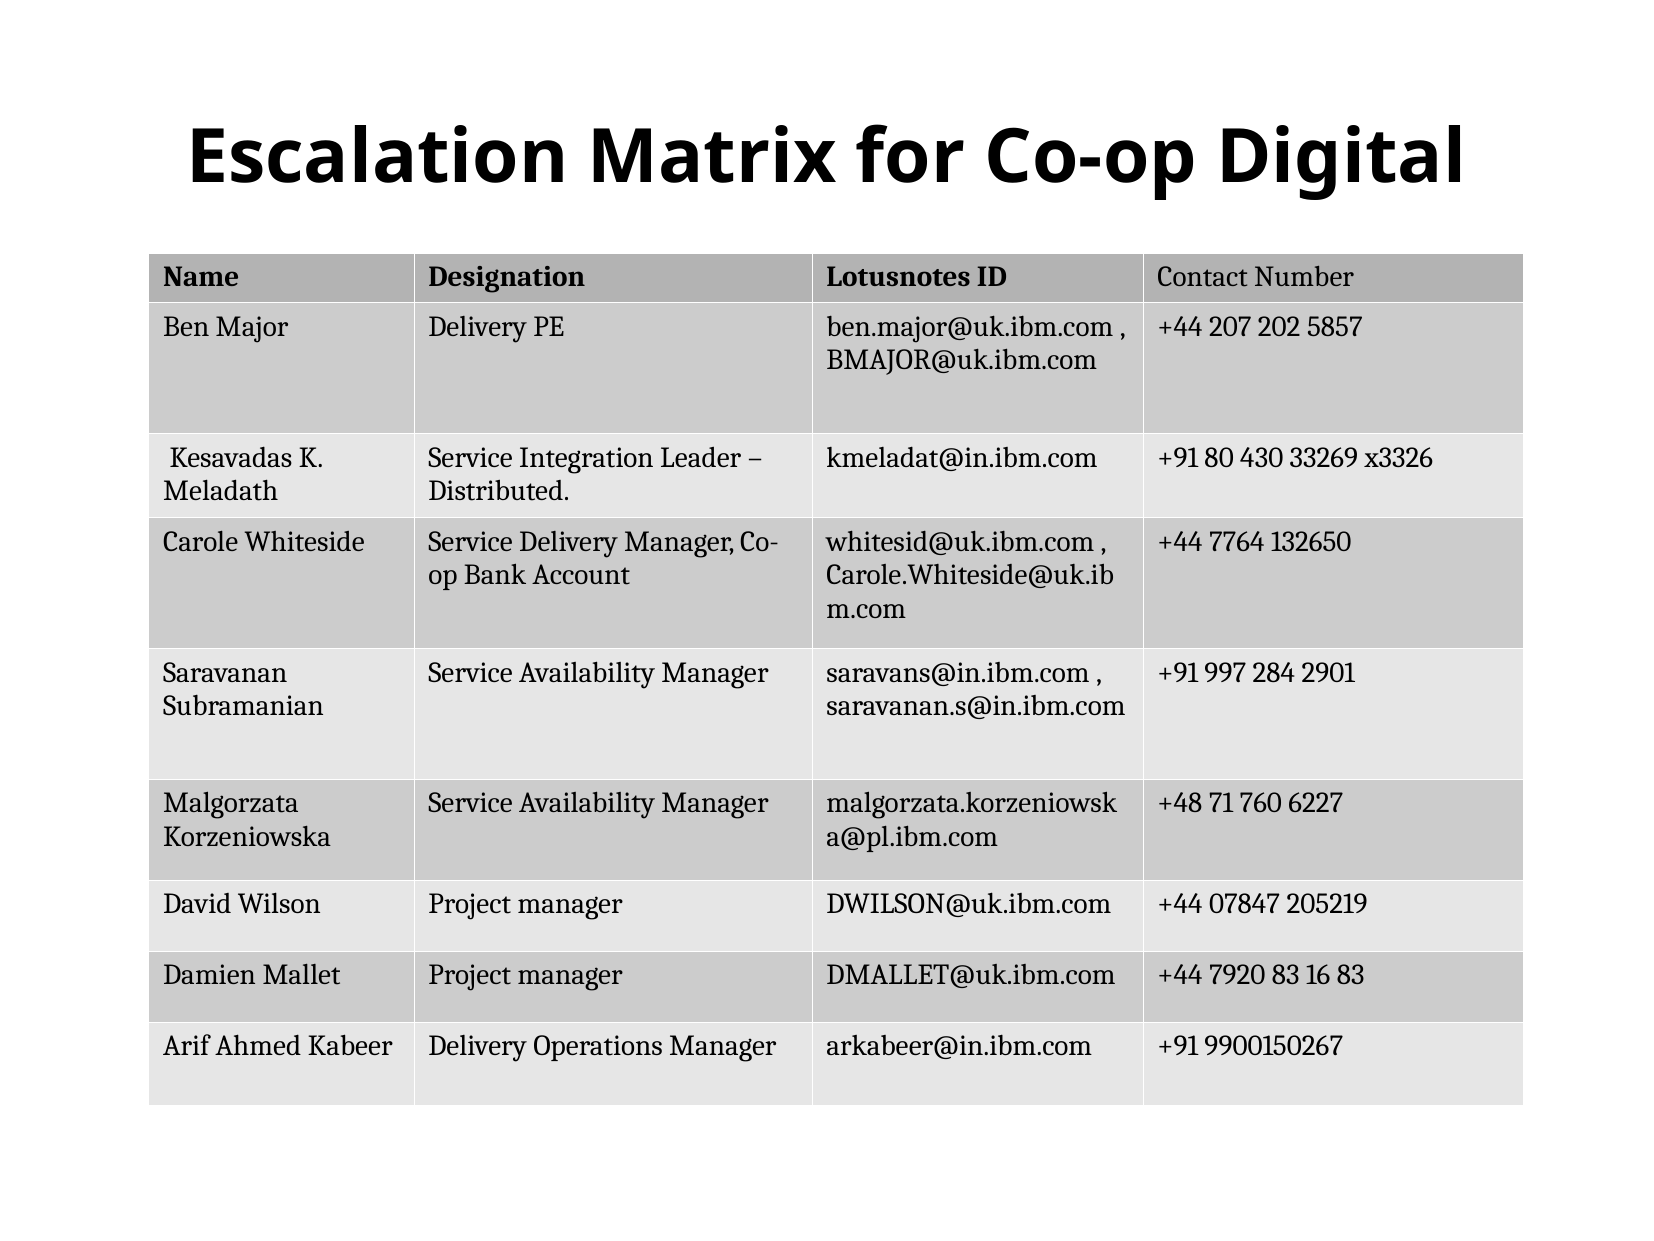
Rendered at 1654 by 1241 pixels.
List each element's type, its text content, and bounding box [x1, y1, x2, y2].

table_header Name [149, 254, 414, 302]
table_cell DMALLET@uk.ibm.com [813, 952, 1143, 1022]
table_cell Service Delivery Manager, Co-op Bank Account [415, 518, 812, 648]
table_cell +44 7764 132650 [1144, 518, 1523, 648]
table_cell +44 207 202 5857 [1144, 303, 1523, 433]
table_cell +91 997 284 2901 [1144, 649, 1523, 779]
table_cell arkabeer@in.ibm.com [813, 1023, 1143, 1105]
table_cell malgorzata.korzeniowska@pl.ibm.com [813, 780, 1143, 880]
table_cell +44 7920 83 16 83 [1144, 952, 1523, 1022]
table_cell +44 07847 205219 [1144, 881, 1523, 951]
table_cell +91 80 430 33269 x3326 [1144, 434, 1523, 517]
table_cell Arif Ahmed Kabeer [149, 1023, 414, 1105]
table_cell Malgorzata Korzeniowska [149, 780, 414, 880]
table_cell whitesid@uk.ibm.com , Carole.Whiteside@uk.ibm.com [813, 518, 1143, 648]
table_cell +48 71 760 6227 [1144, 780, 1523, 880]
table_cell David Wilson [149, 881, 414, 951]
table_cell Service Availability Manager [415, 649, 812, 779]
table_cell +91 9900150267 [1144, 1023, 1523, 1105]
table_cell kmeladat@in.ibm.com [813, 434, 1143, 517]
table_header Designation [415, 254, 812, 302]
title Escalation Matrix for Co-op Digital [82, 49, 1571, 257]
table_cell Delivery Operations Manager [415, 1023, 812, 1105]
table_header Lotusnotes ID [813, 254, 1143, 302]
table_cell saravans@in.ibm.com , saravanan.s@in.ibm.com [813, 649, 1143, 779]
table_cell Damien Mallet [149, 952, 414, 1022]
table_cell ben.major@uk.ibm.com , BMAJOR@uk.ibm.com [813, 303, 1143, 433]
table_cell Saravanan Subramanian [149, 649, 414, 779]
table_cell Delivery PE [415, 303, 812, 433]
table_cell Service Availability Manager [415, 780, 812, 880]
table_cell Kesavadas K. Meladath [149, 434, 414, 517]
table_cell Service Integration Leader – Distributed. [415, 434, 812, 517]
table_cell DWILSON@uk.ibm.com [813, 881, 1143, 951]
table_cell Ben Major [149, 303, 414, 433]
table_cell Carole Whiteside [149, 518, 414, 648]
table_header Contact Number [1144, 254, 1523, 302]
table_cell Project manager [415, 881, 812, 951]
table_cell Project manager [415, 952, 812, 1022]
